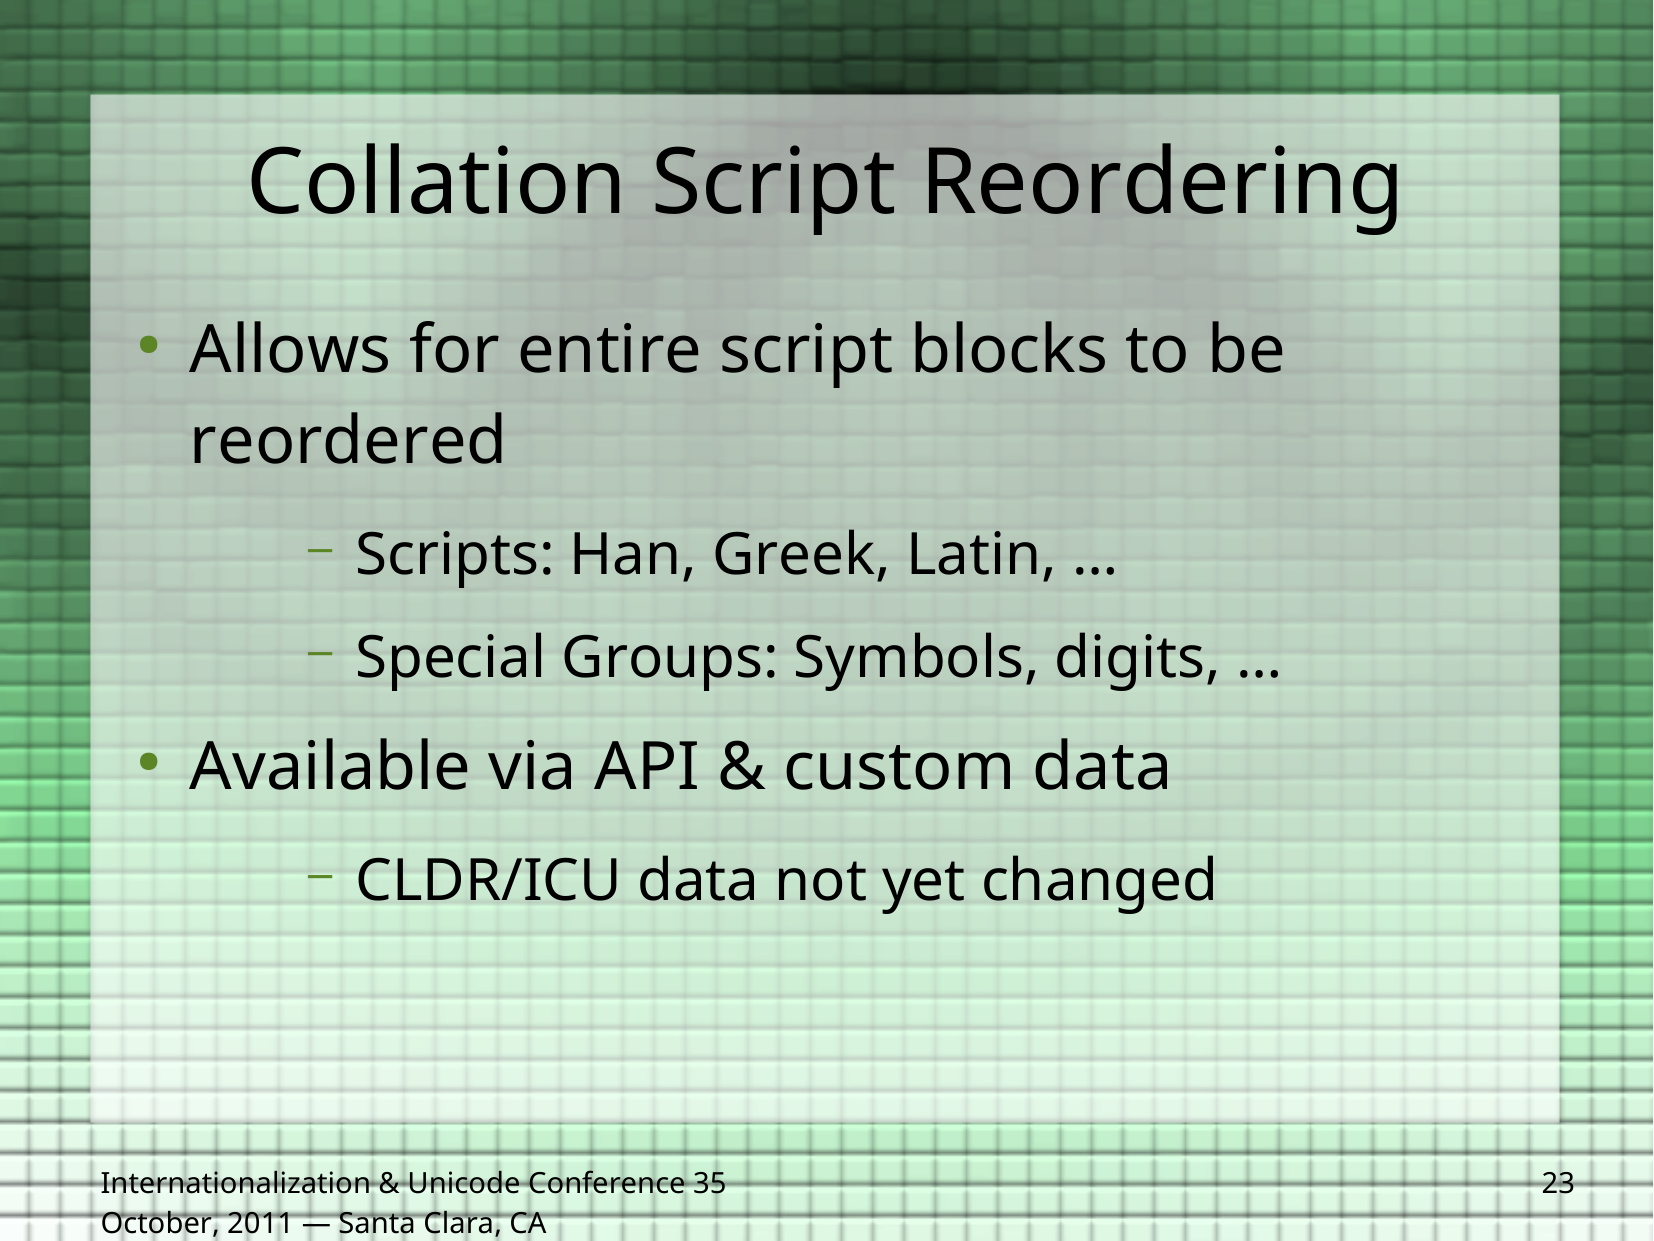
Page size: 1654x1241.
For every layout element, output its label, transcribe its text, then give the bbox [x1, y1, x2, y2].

list Allows for entire script blocks to be reordered Scripts: Han, Greek, Latin, … Special Groups: Symbols, digits, … Available via API & custom data CLDR/ICU data not yet changed [119, 301, 1537, 1055]
picture [0, 0, 1654, 1241]
title Collation Script Reordering [88, 90, 1565, 266]
